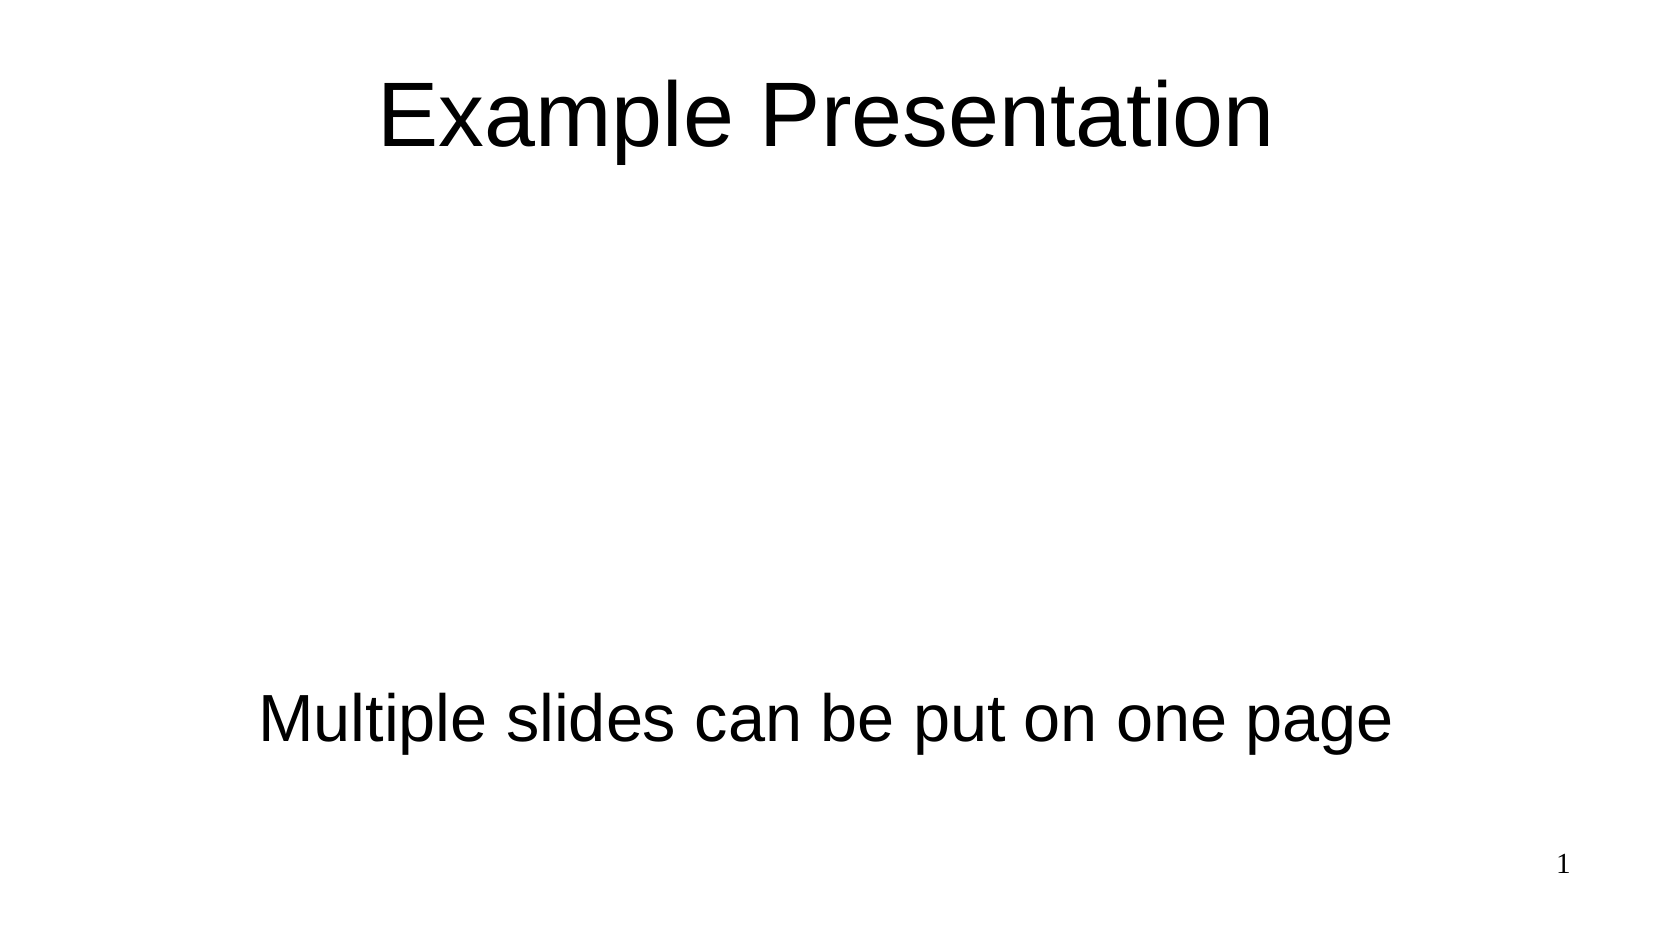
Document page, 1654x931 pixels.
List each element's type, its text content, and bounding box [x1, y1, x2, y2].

subtitle Multiple slides can be put on one page [82, 679, 1571, 758]
title Example Presentation [82, 37, 1571, 193]
